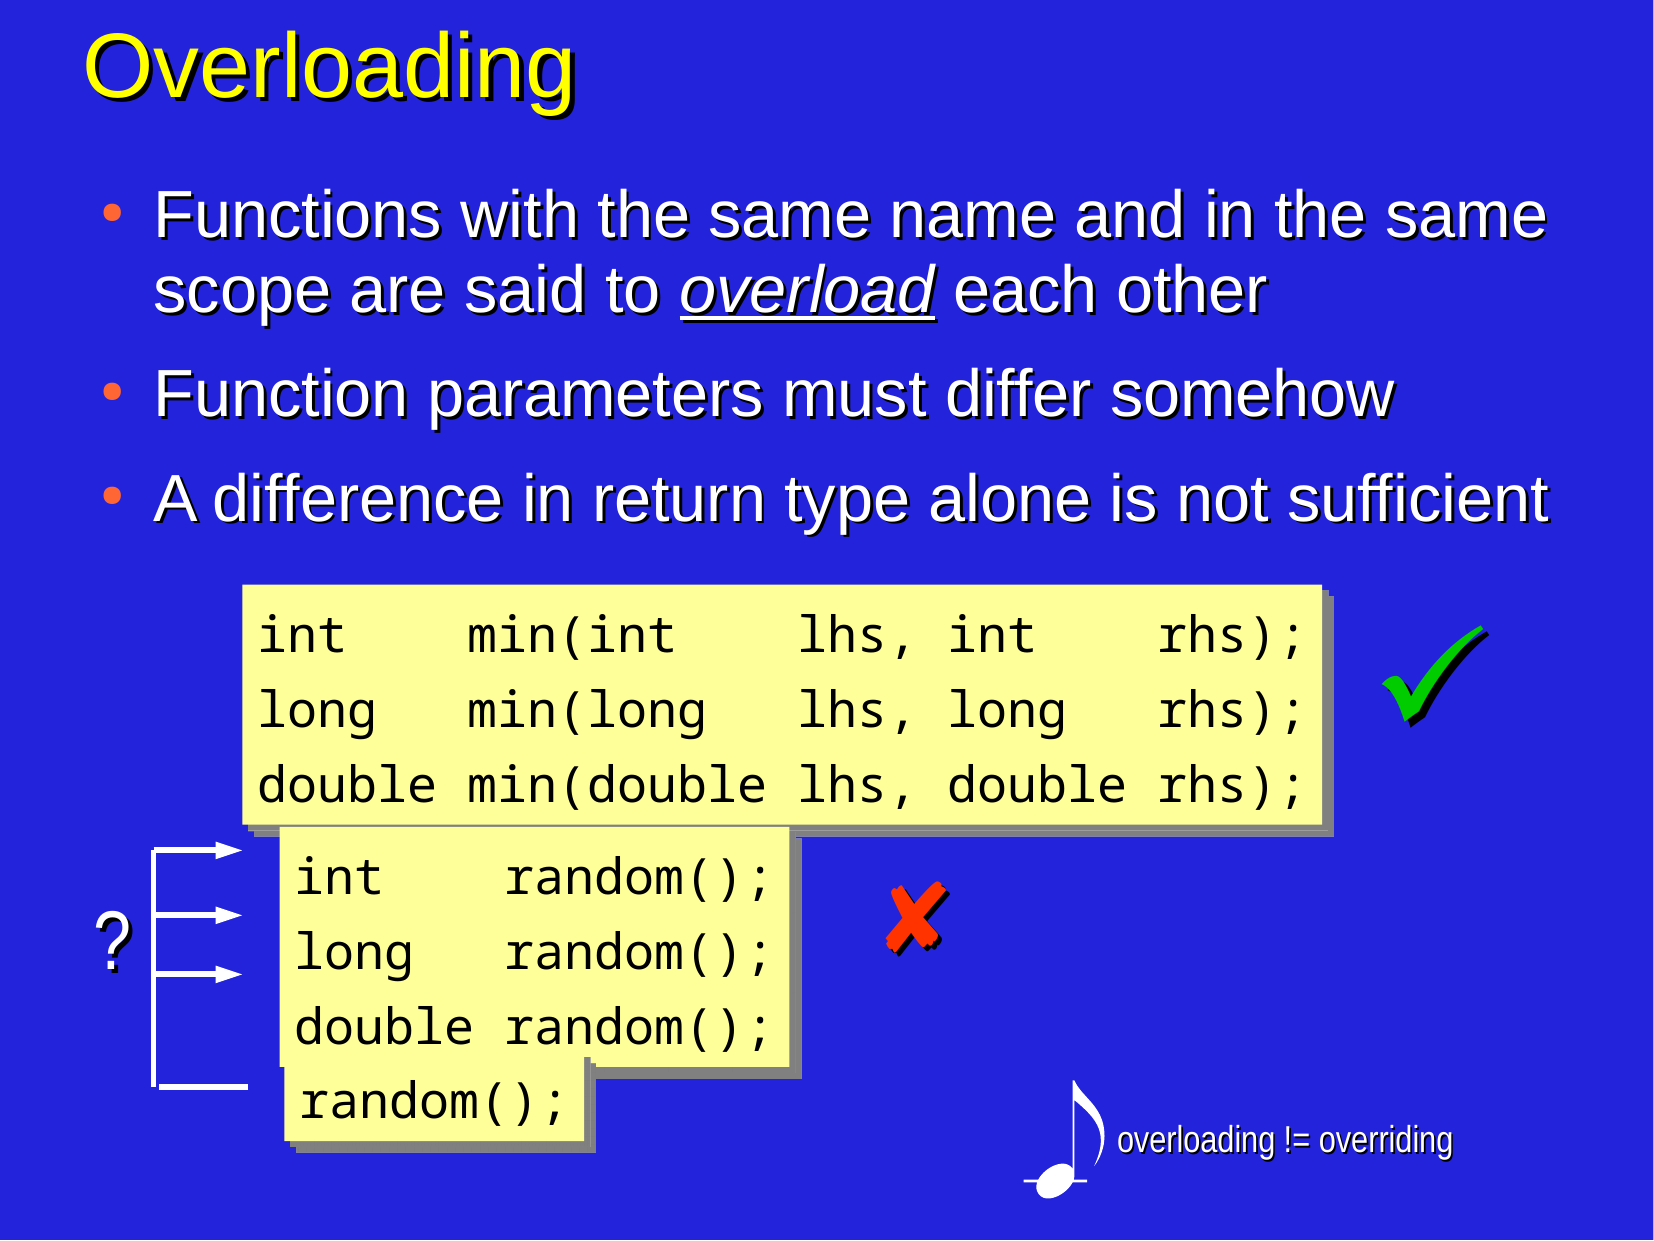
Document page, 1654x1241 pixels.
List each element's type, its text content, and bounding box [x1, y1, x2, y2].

text_box  [859, 829, 1010, 994]
text_box int random(); long random(); double random(); [279, 826, 790, 1067]
list Functions with the same name and in the same scope are said to overload each other Function parameters must differ somehow A difference in return type alone is not sufficient [82, 177, 1571, 1182]
list Functions with the same name and in the same scope are said to overload each other Function parameters must differ somehow A difference in return type alone is not sufficient [1075, 1102, 1571, 1182]
text_box random(); [284, 1051, 585, 1142]
text_box int min(int lhs, int rhs); long min(long lhs, long rhs); double min(double lhs, double rhs); [242, 584, 1323, 825]
text_box  [1355, 584, 1545, 780]
text_box overloading != overriding [1102, 1107, 1590, 1169]
title Overloading [82, 2, 1571, 130]
text_box ? [79, 878, 257, 995]
text_box [1023, 1080, 1105, 1199]
